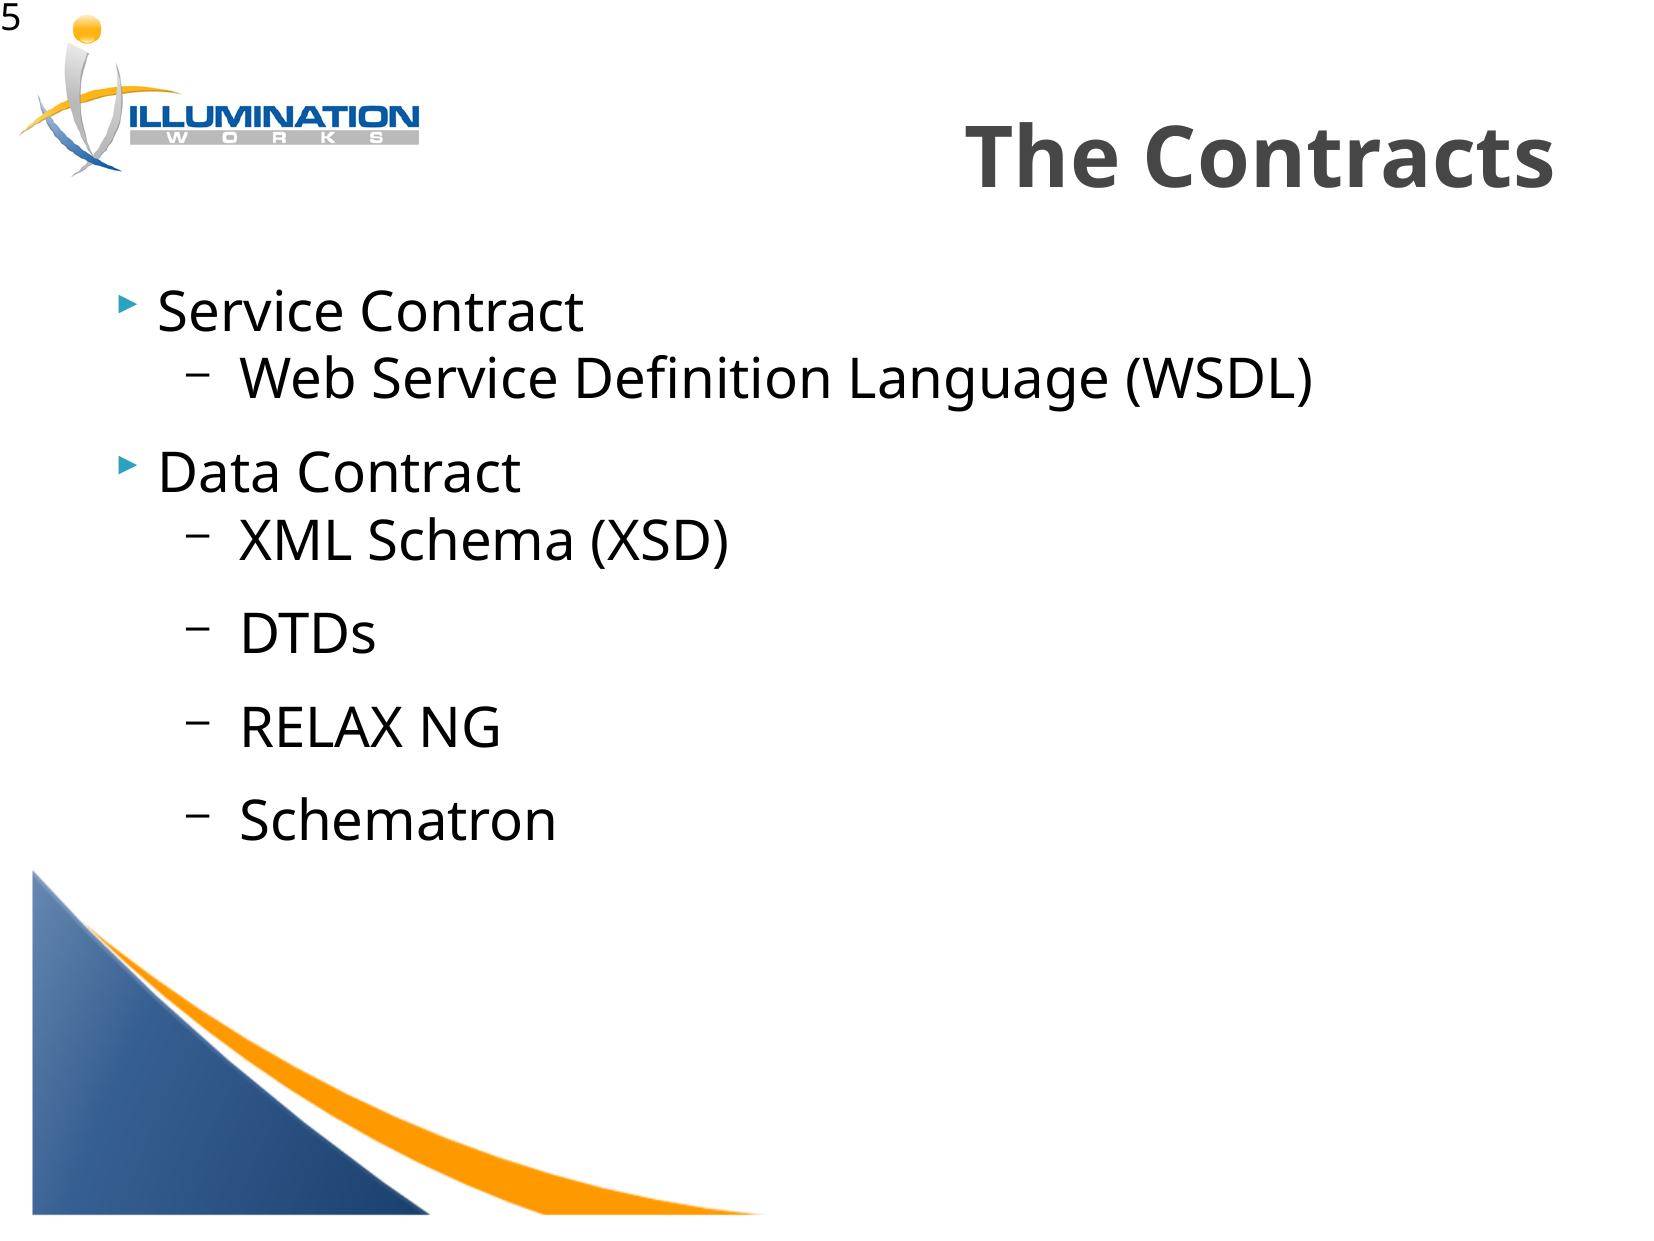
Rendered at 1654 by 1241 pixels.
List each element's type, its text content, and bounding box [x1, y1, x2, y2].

picture [0, 0, 435, 193]
list Service Contract Web Service Definition Language (WSDL) Data Contract XML Schema (XSD) DTDs RELAX NG Schematron [82, 267, 1571, 1087]
title The Contracts [82, 49, 1571, 257]
picture [21, 839, 767, 1221]
